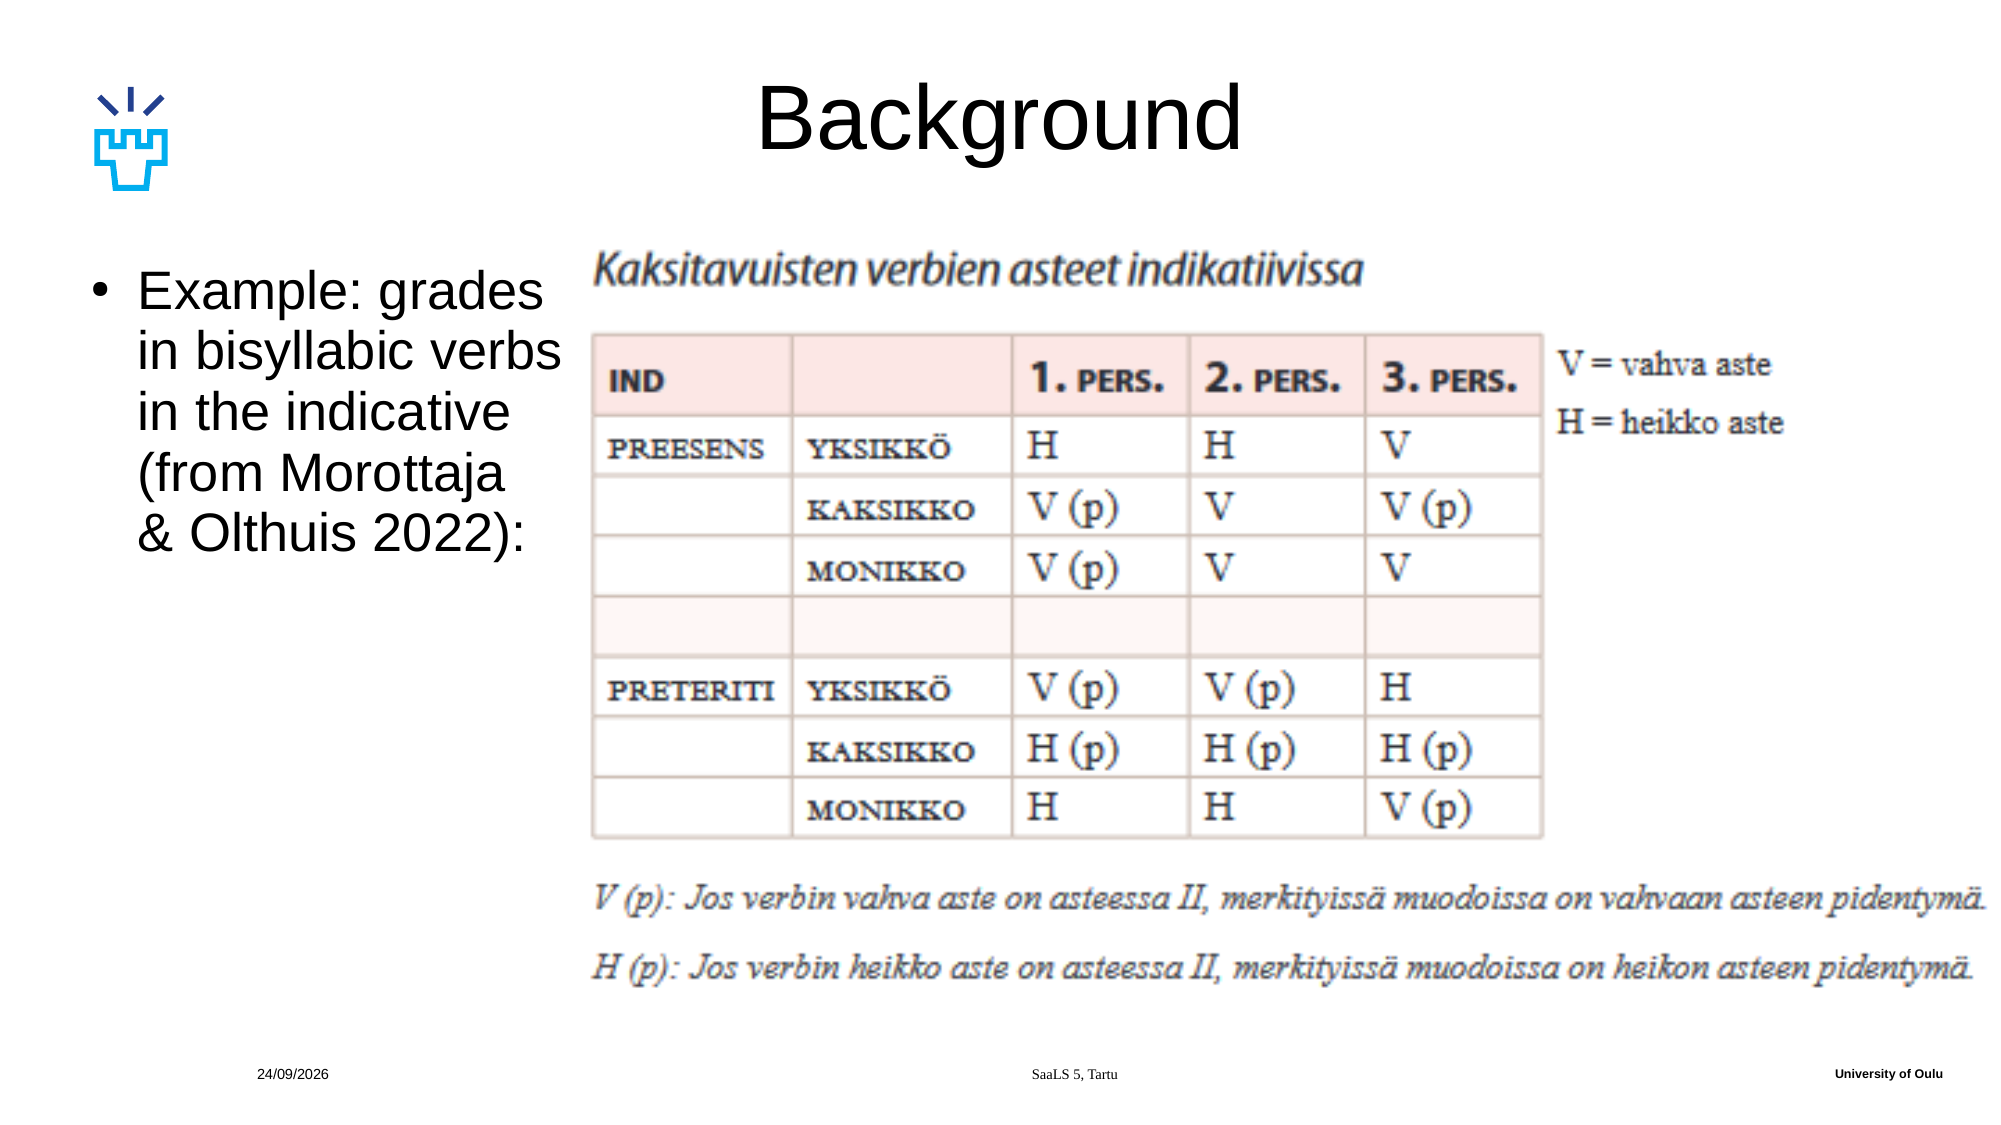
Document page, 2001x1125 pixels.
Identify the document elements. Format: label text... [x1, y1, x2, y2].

title Background [721, 16, 1279, 201]
picture [564, 201, 1993, 1024]
list Example: grades in bisyllabic verbs in the indicative (from Morottaja & Olthuis 2022): [75, 260, 602, 1125]
